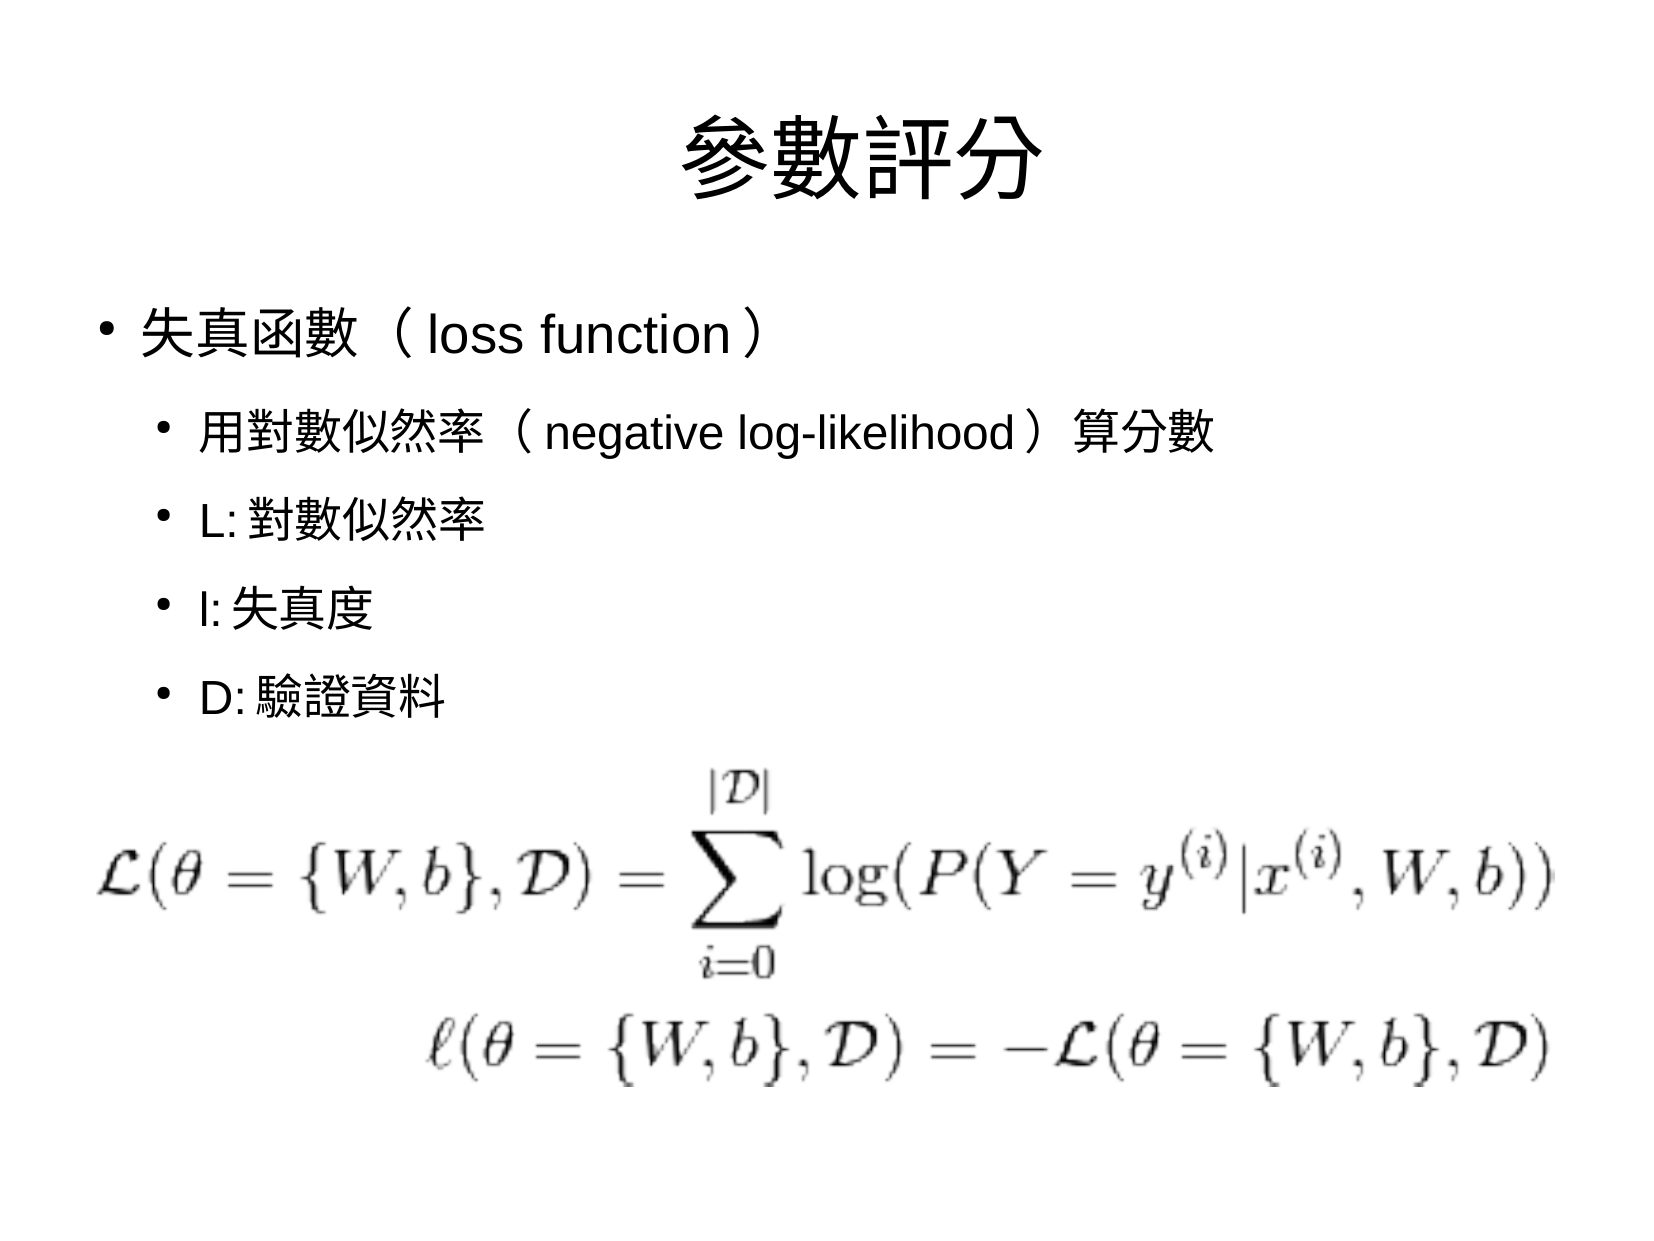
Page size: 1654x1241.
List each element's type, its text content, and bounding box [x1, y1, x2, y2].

picture [96, 767, 1555, 1087]
title 參數評分 [82, 49, 1571, 257]
list 失真函數（loss function） 用對數似然率（negative log-likelihood）算分數 L:對數似然率 l:失真度 D:驗證資料 [82, 290, 1524, 733]
